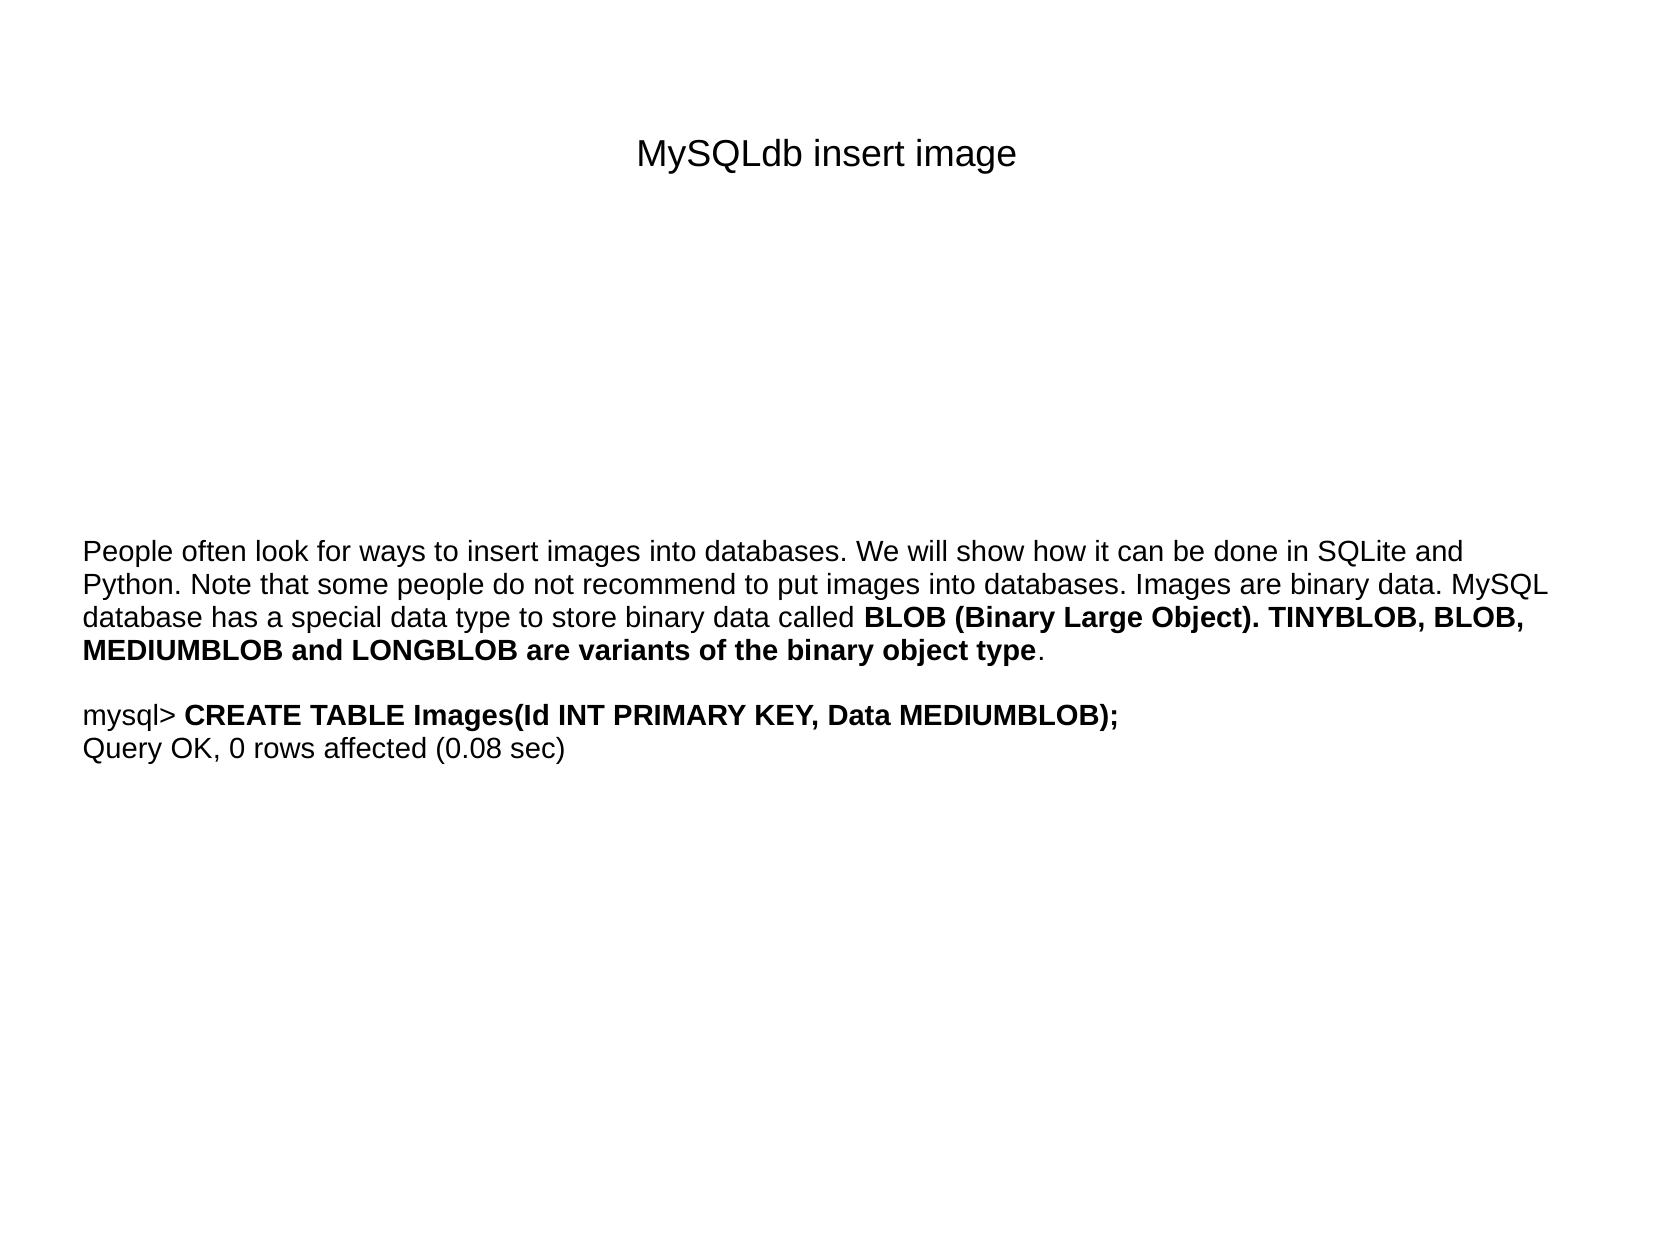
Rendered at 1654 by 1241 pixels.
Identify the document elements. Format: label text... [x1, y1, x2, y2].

title MySQLdb insert image [82, 49, 1571, 257]
subtitle People often look for ways to insert images into databases. We will show how it can be done in SQLite and Python. Note that some people do not recommend to put images into databases. Images are binary data. MySQL database has a special data type to store binary data called BLOB (Binary Large Object). TINYBLOB, BLOB, MEDIUMBLOB and LONGBLOB are variants of the binary object type. mysql> CREATE TABLE Images(Id INT PRIMARY KEY, Data MEDIUMBLOB); Query OK, 0 rows affected (0.08 sec) [82, 290, 1571, 1010]
